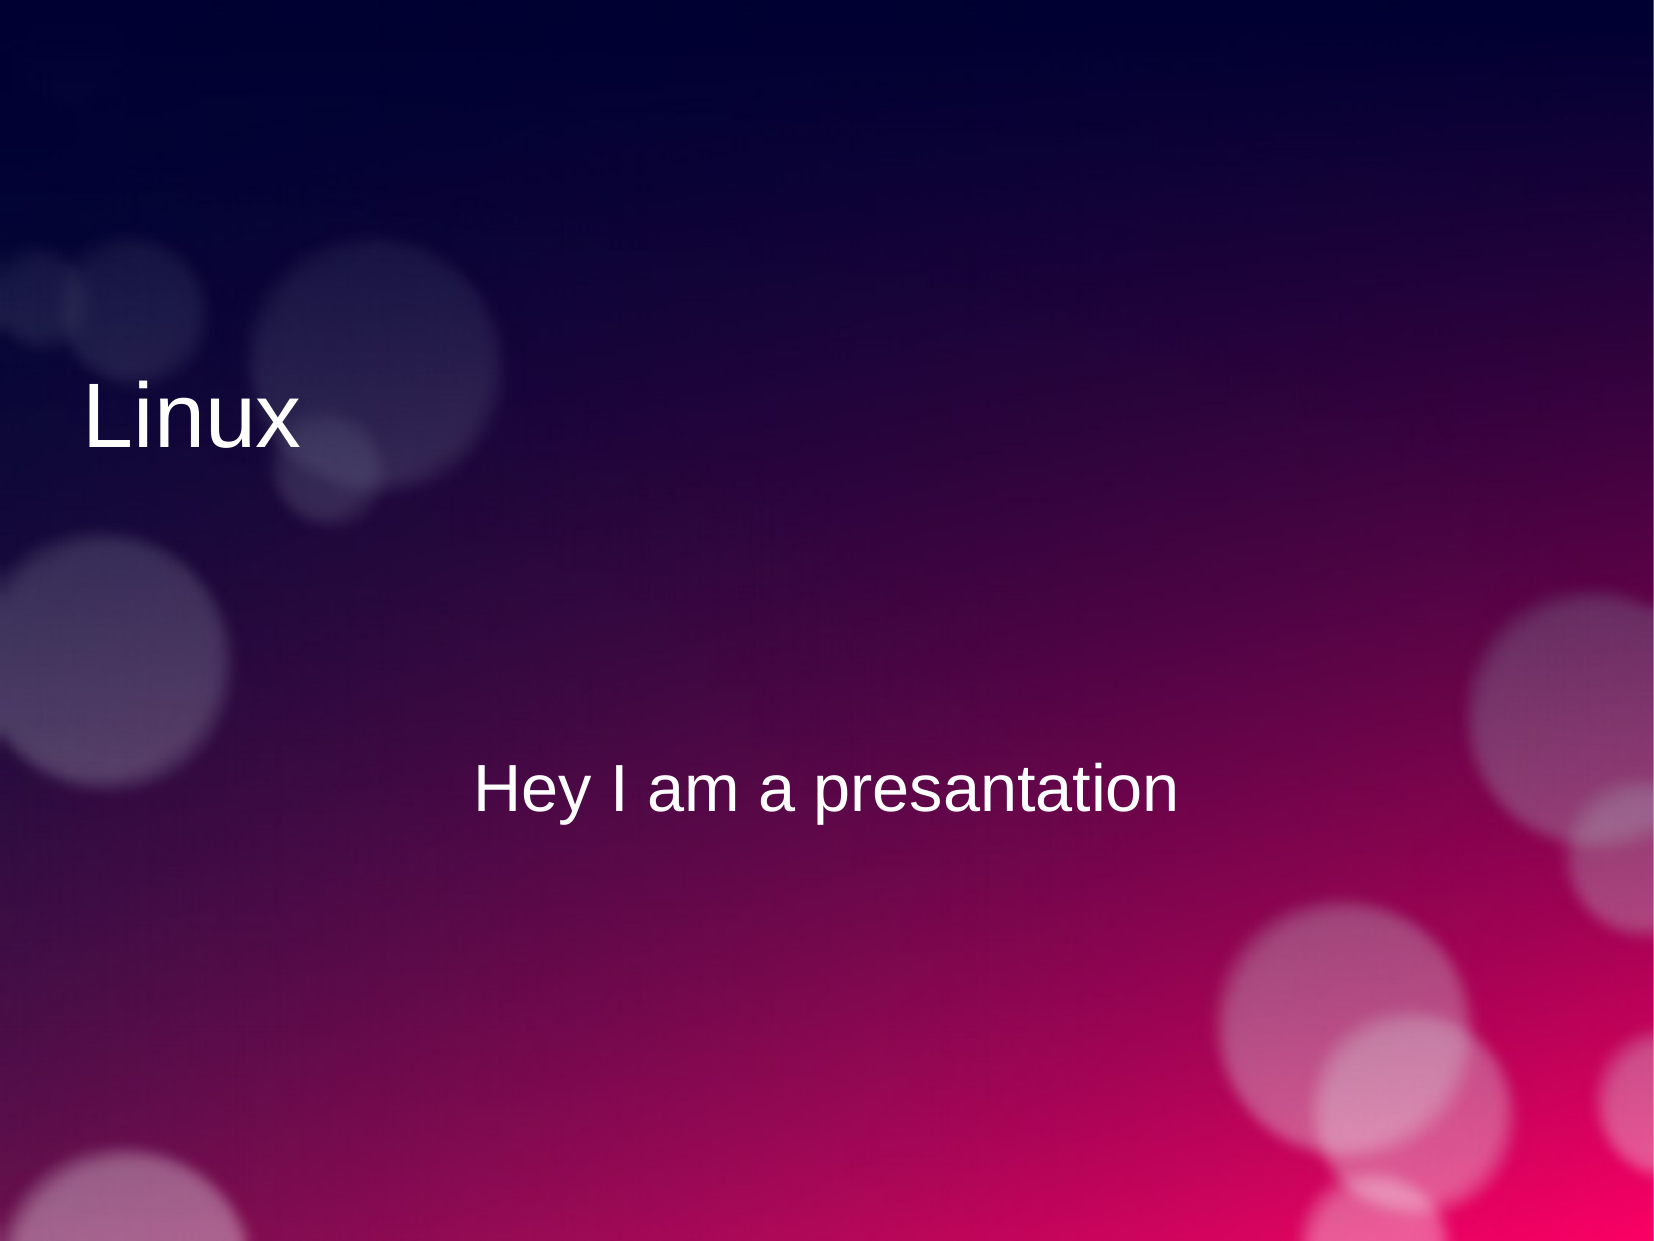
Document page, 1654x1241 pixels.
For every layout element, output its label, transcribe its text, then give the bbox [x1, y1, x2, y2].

subtitle Hey I am a presantation [82, 566, 1571, 1010]
title Linux [82, 312, 1571, 520]
picture [0, 0, 1654, 1241]
